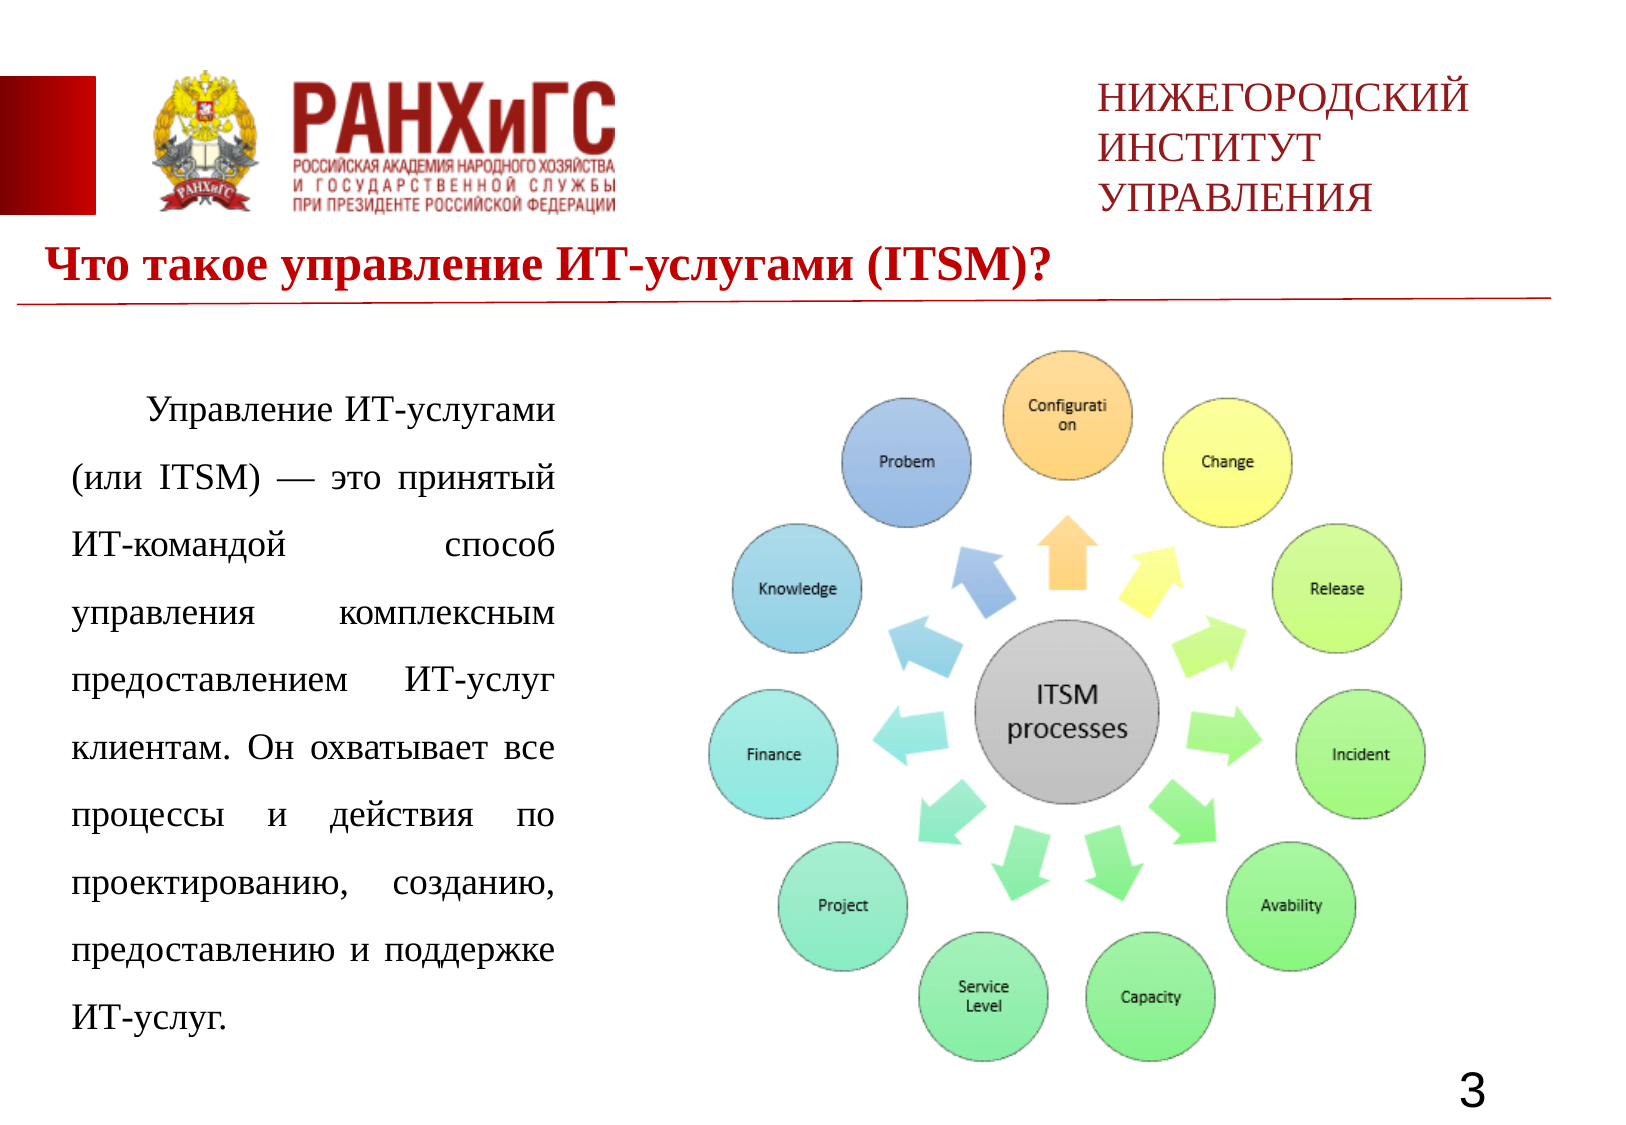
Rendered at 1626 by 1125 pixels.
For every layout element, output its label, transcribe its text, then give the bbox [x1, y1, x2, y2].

text_box Что такое управление ИТ-услугами (ITSM)? [29, 222, 1069, 299]
text_box <номер> [1456, 1050, 1626, 1125]
text_box НИЖЕГОРОДСКИЙ ИНСТИТУТ УПРАВЛЕНИЯ [1082, 62, 1485, 228]
picture [679, 324, 1457, 1105]
text_box [0, 76, 96, 215]
text_box Управление ИТ-услугами (или ITSM) — это принятый ИТ-командой способ управления комплексным предоставлением ИТ-услуг клиентам. Он охватывает все процессы и действия по проектированию, созданию, предоставлению и поддержке ИТ-услуг. [56, 354, 591, 1045]
picture [152, 70, 615, 215]
